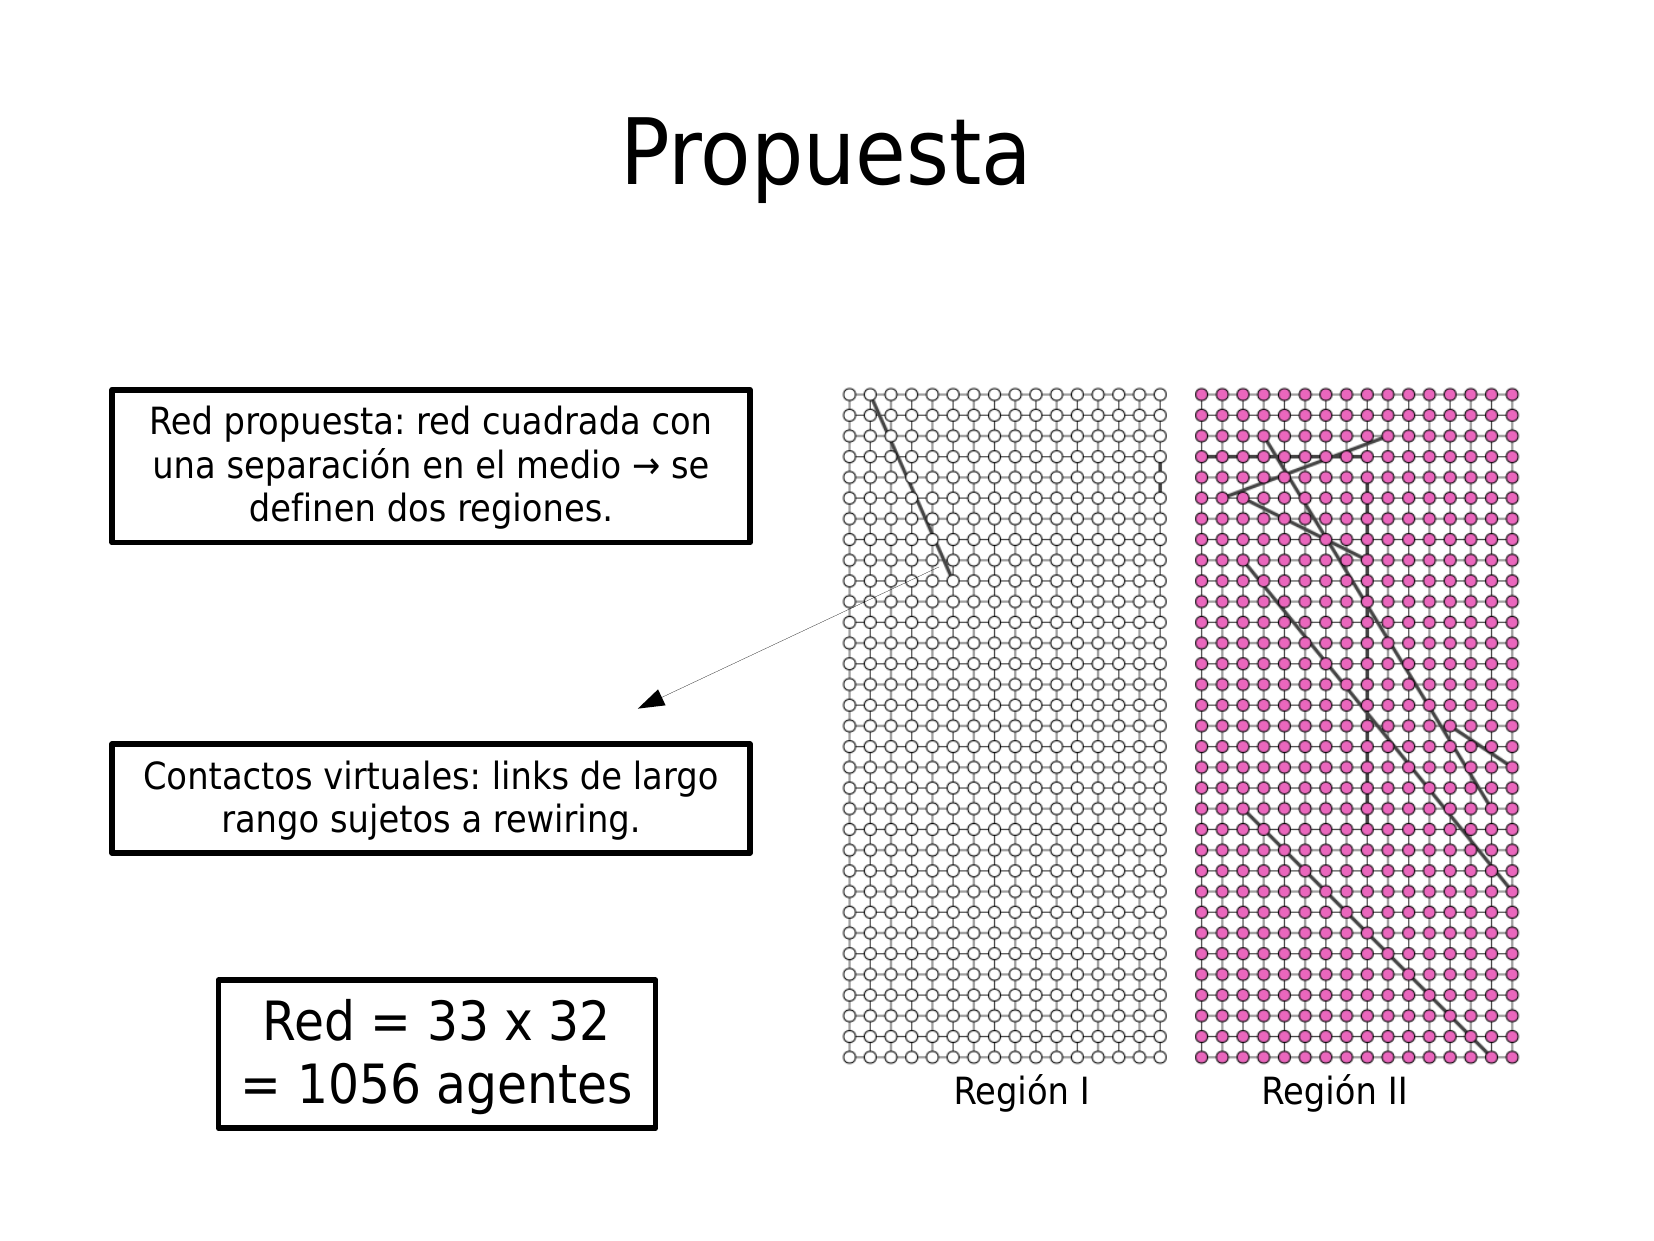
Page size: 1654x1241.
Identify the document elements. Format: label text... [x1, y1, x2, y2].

text_box Región II [1246, 1062, 1424, 1122]
text_box Red propuesta: red cuadrada con una separación en el medio → se definen dos regiones. [112, 389, 751, 543]
text_box Región I [933, 1062, 1111, 1122]
picture [826, 371, 1536, 1081]
text_box Red = 33 x 32 = 1056 agentes [218, 980, 656, 1129]
text_box Contactos virtuales: links de largo rango sujetos a rewiring. [112, 744, 751, 853]
title Propuesta [82, 49, 1571, 257]
